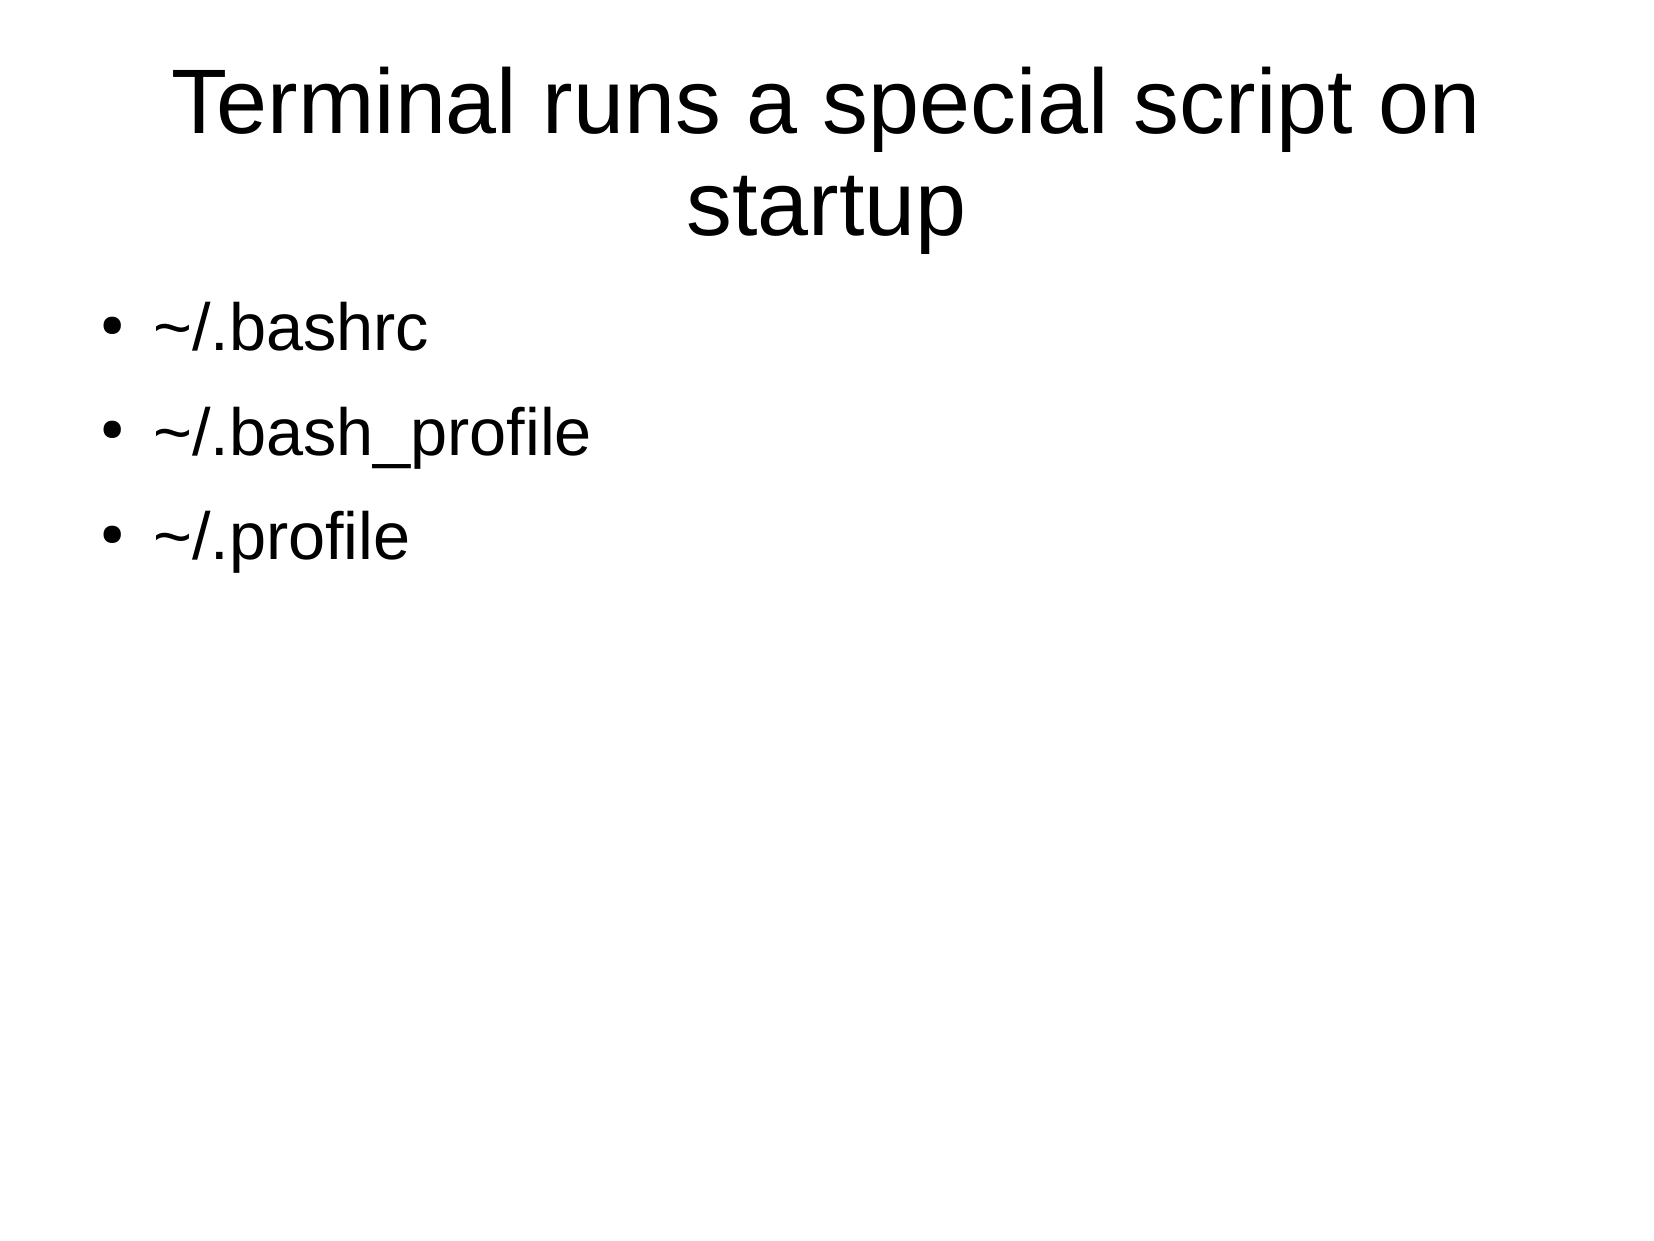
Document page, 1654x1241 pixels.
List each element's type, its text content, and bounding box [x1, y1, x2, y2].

list ~/.bashrc ~/.bash_profile ~/.profile [82, 290, 1571, 1010]
title Terminal runs a special script on startup [82, 49, 1571, 257]
